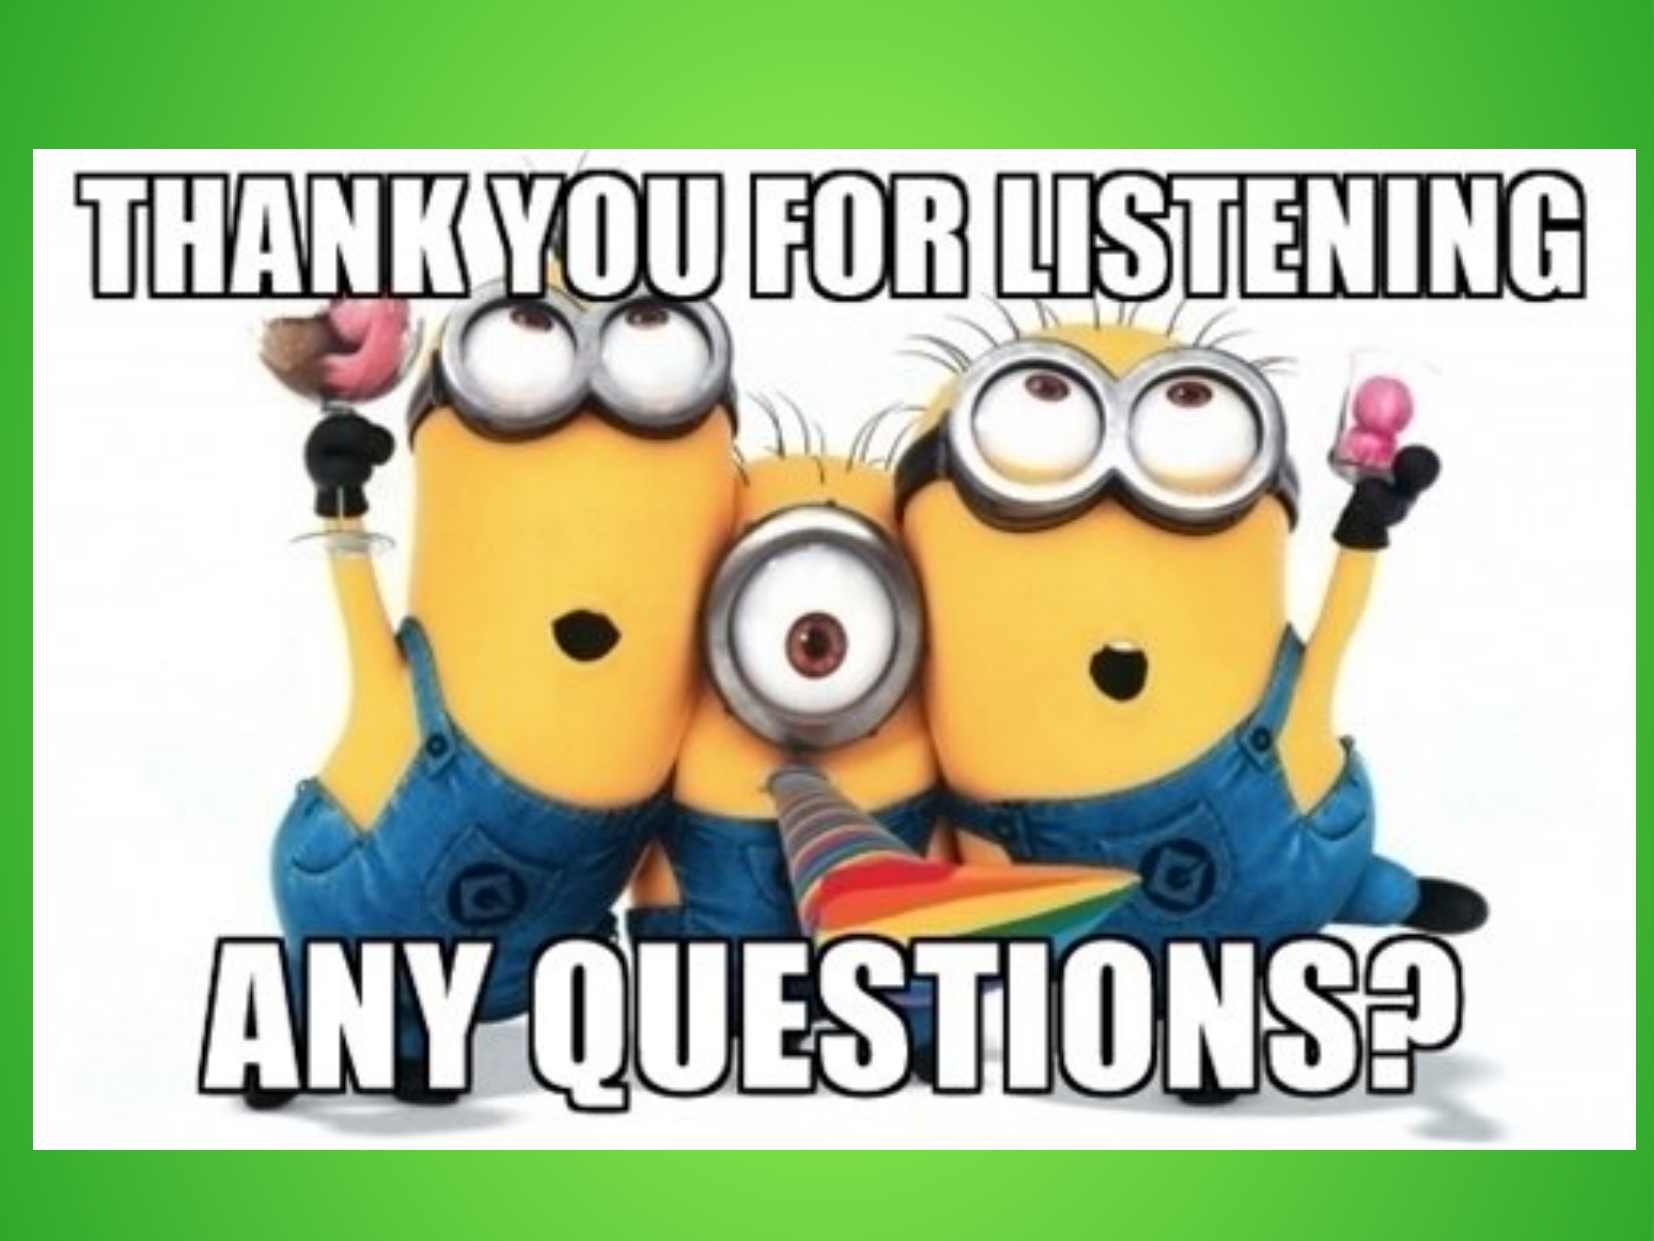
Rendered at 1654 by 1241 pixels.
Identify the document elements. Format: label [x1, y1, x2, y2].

picture [33, 149, 1636, 1150]
